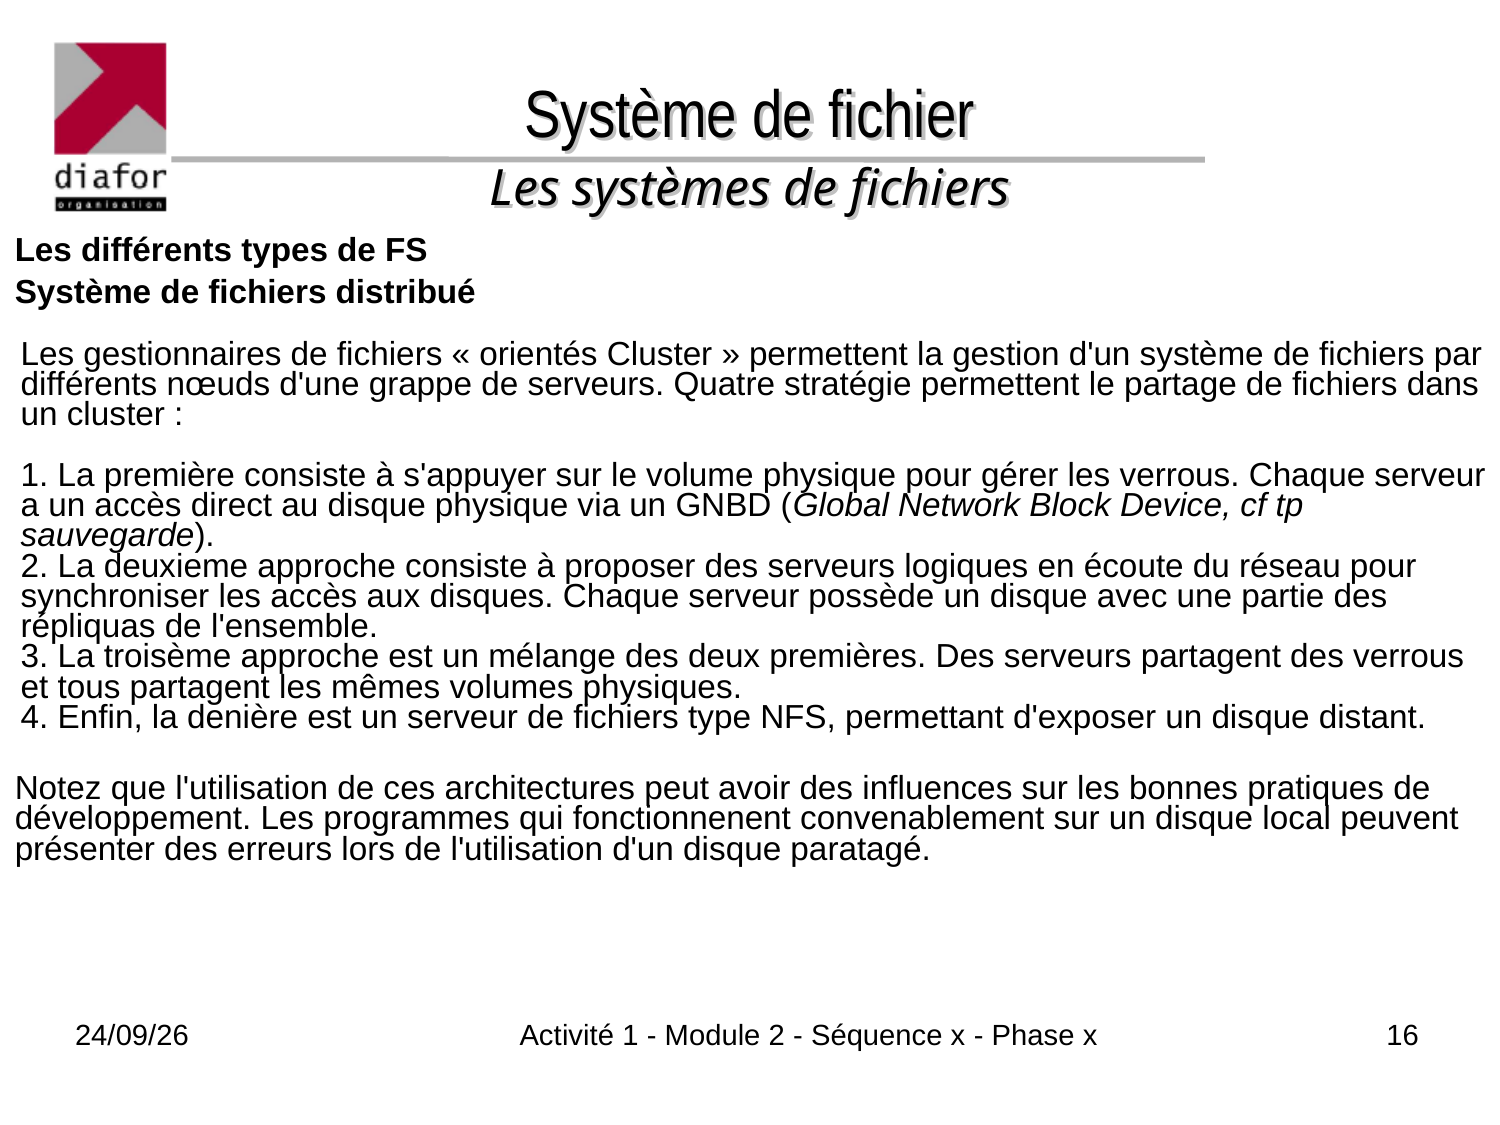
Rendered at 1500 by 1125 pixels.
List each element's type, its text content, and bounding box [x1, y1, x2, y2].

text_box Notez que l'utilisation de ces architectures peut avoir des influences sur les bonnes pratiques de développement. Les programmes qui fonctionnenent convenablement sur un disque local peuvent présenter des erreurs lors de l'utilisation d'un disque paratagé. [0, 767, 1500, 874]
text_box Système de fichiers distribué [0, 271, 492, 317]
picture [53, 42, 168, 213]
title Système de fichier Les systèmes de fichiers [75, 45, 1426, 250]
text_box Les gestionnaires de fichiers « orientés Cluster » permettent la gestion d'un système de fichiers par différents nœuds d'une grappe de serveurs. Quatre stratégie permettent le partage de fichiers dans un cluster : La première consiste à s'appuyer sur le volume physique pour gérer les verrous. Chaque serveur a un accès direct au disque physique via un GNBD (Global Network Block Device, cf tp sauvegarde). La deuxieme approche consiste à proposer des serveurs logiques en écoute du réseau pour synchroniser les accès aux disques. Chaque serveur possède un disque avec une partie des répliquas de l'ensemble. La troisème approche est un mélange des deux premières. Des serveurs partagent des verrous et tous partagent les mêmes volumes physiques. Enfin, la denière est un serveur de fichiers type NFS, permettant d'exposer un disque distant. [5, 333, 1500, 743]
text_box Les différents types de FS [0, 230, 444, 271]
